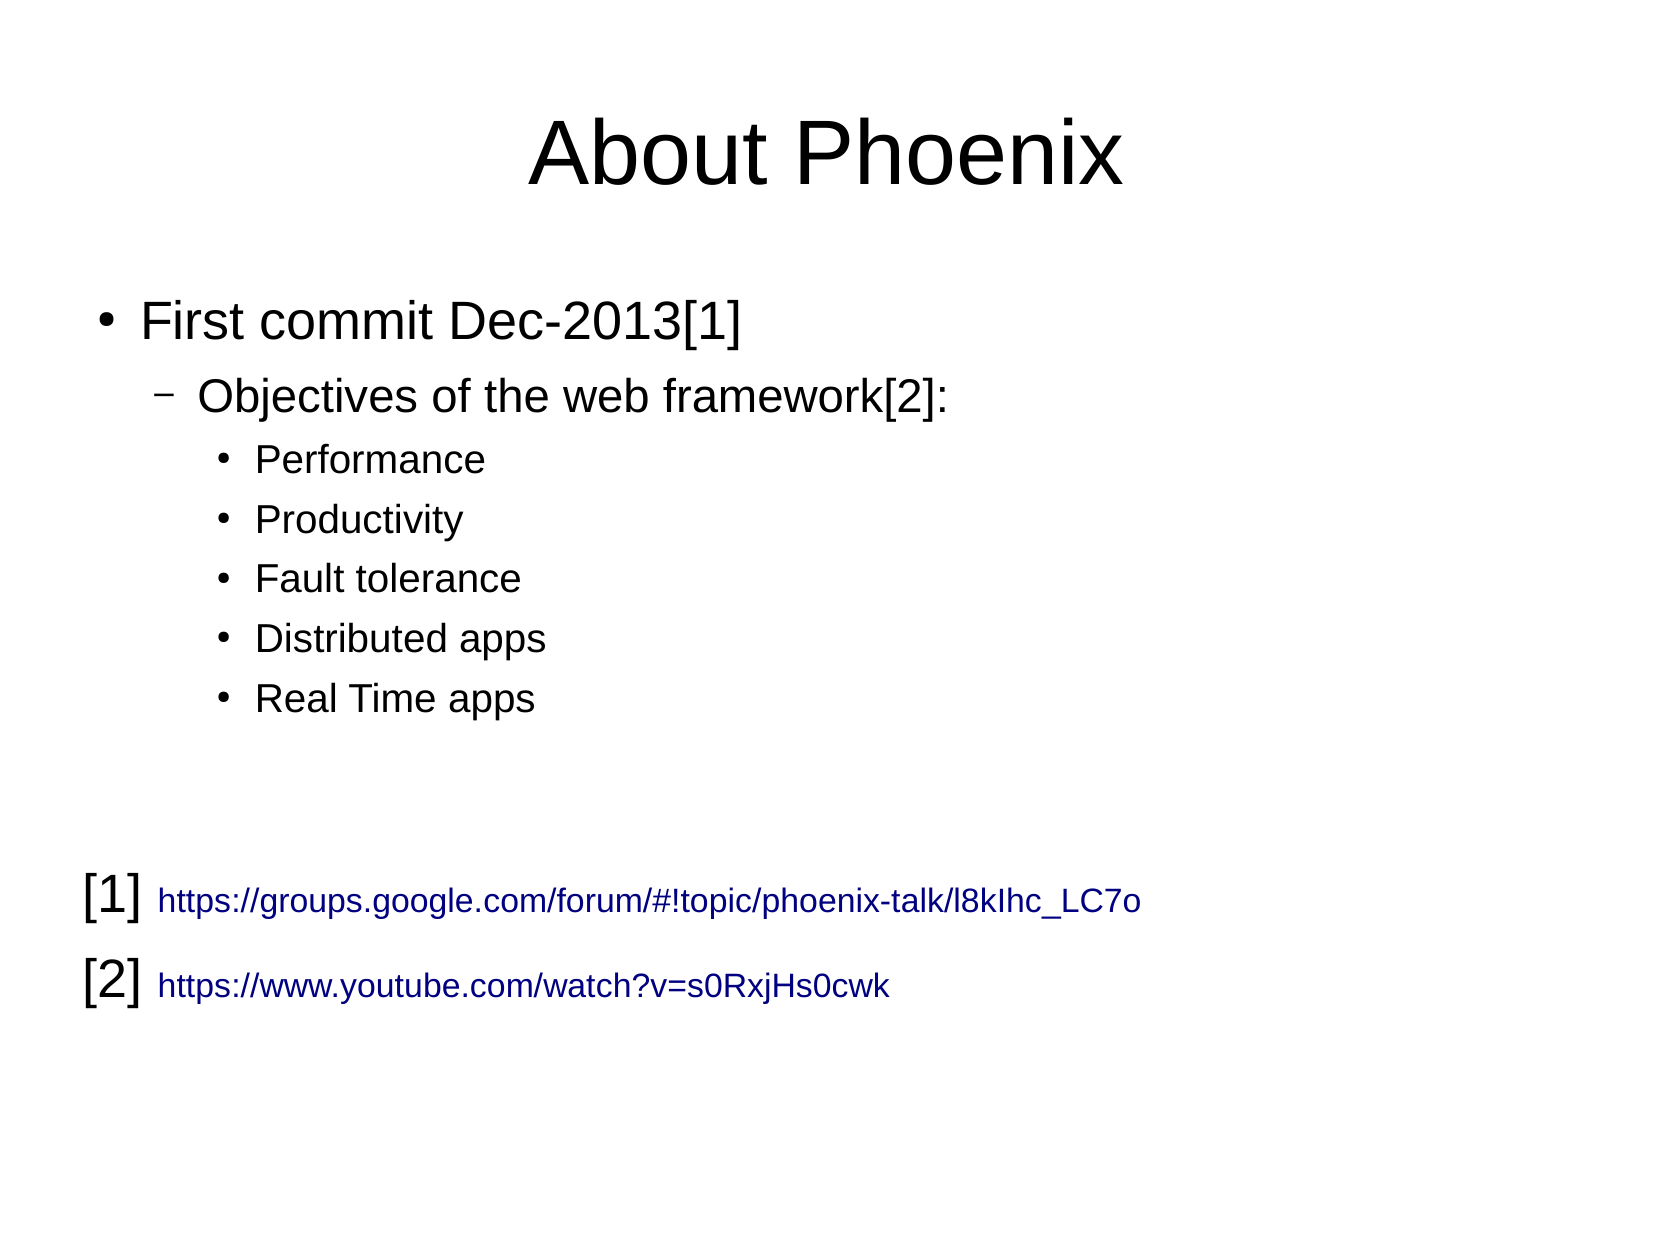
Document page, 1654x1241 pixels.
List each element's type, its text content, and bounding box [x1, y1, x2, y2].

list First commit Dec-2013[1] Objectives of the web framework[2]: Performance Productivity Fault tolerance Distributed apps Real Time apps [1] https://groups.google.com/forum/#!topic/phoenix-talk/l8kIhc_LC7o [2] https://www.youtube.com/watch?v=s0RxjHs0cwk [82, 290, 1571, 1010]
title About Phoenix [82, 49, 1571, 257]
